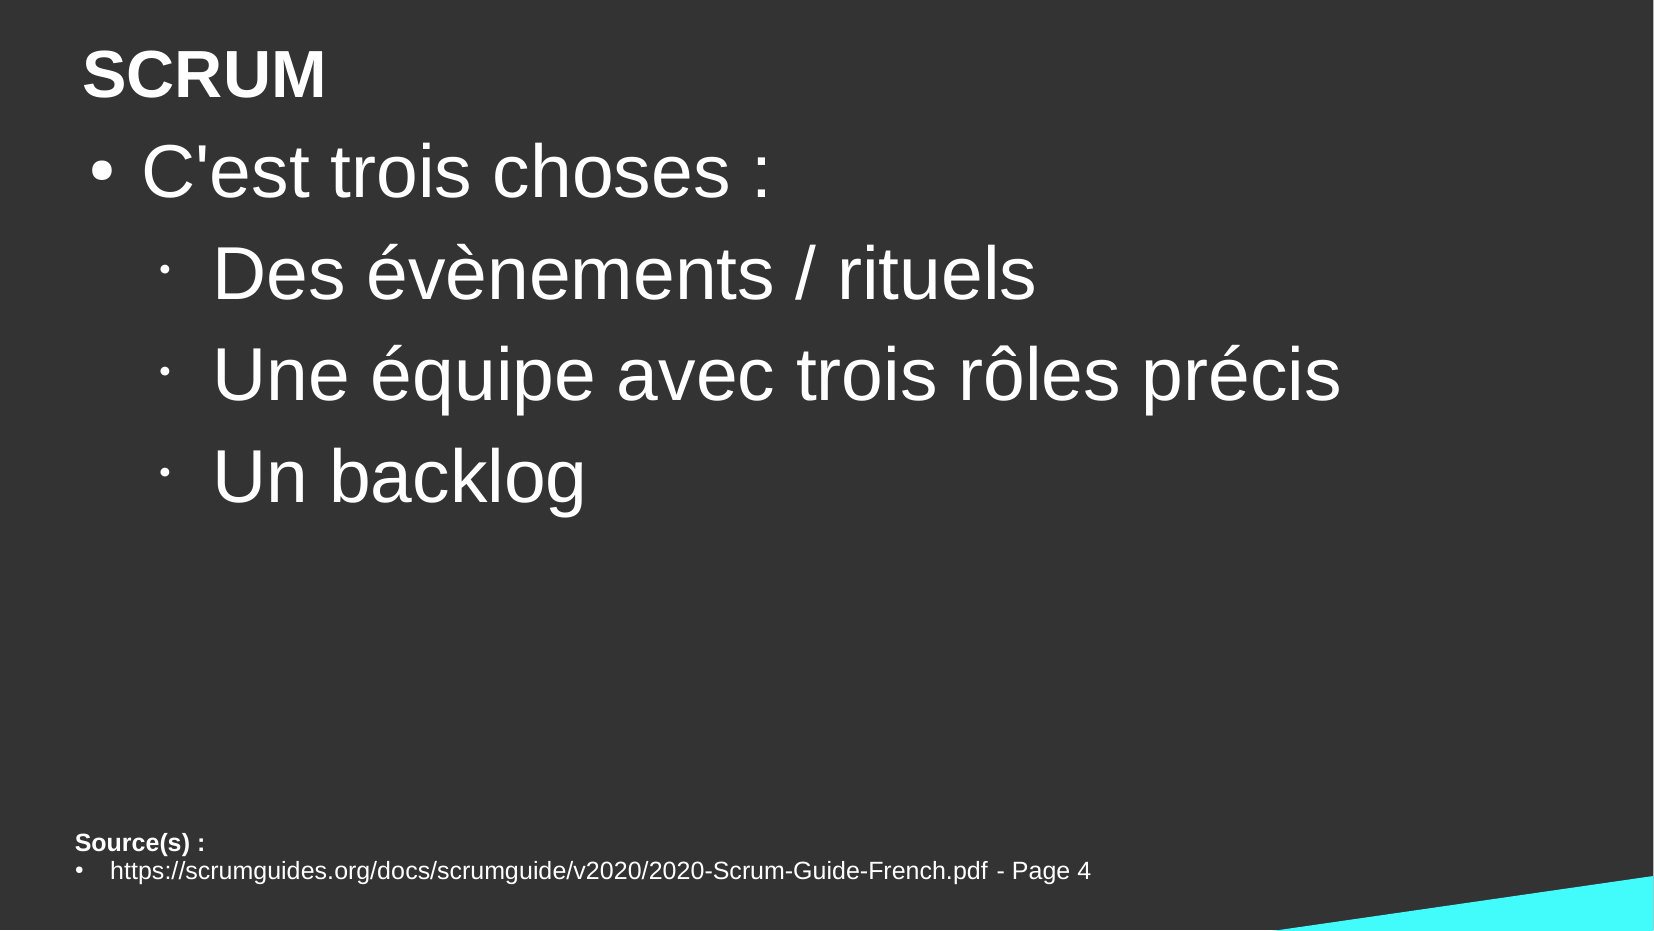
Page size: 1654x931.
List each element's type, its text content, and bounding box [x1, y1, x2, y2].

text_box [1272, 875, 1654, 931]
list C'est trois choses : Des évènements / rituels Une équipe avec trois rôles précis Un backlog [70, 129, 1610, 771]
text_box Source(s) : https://scrumguides.org/docs/scrumguide/v2020/2020-Scrum-Guide-French.pdf - Page 4 [59, 821, 1546, 920]
title SCRUM [82, 37, 1571, 122]
